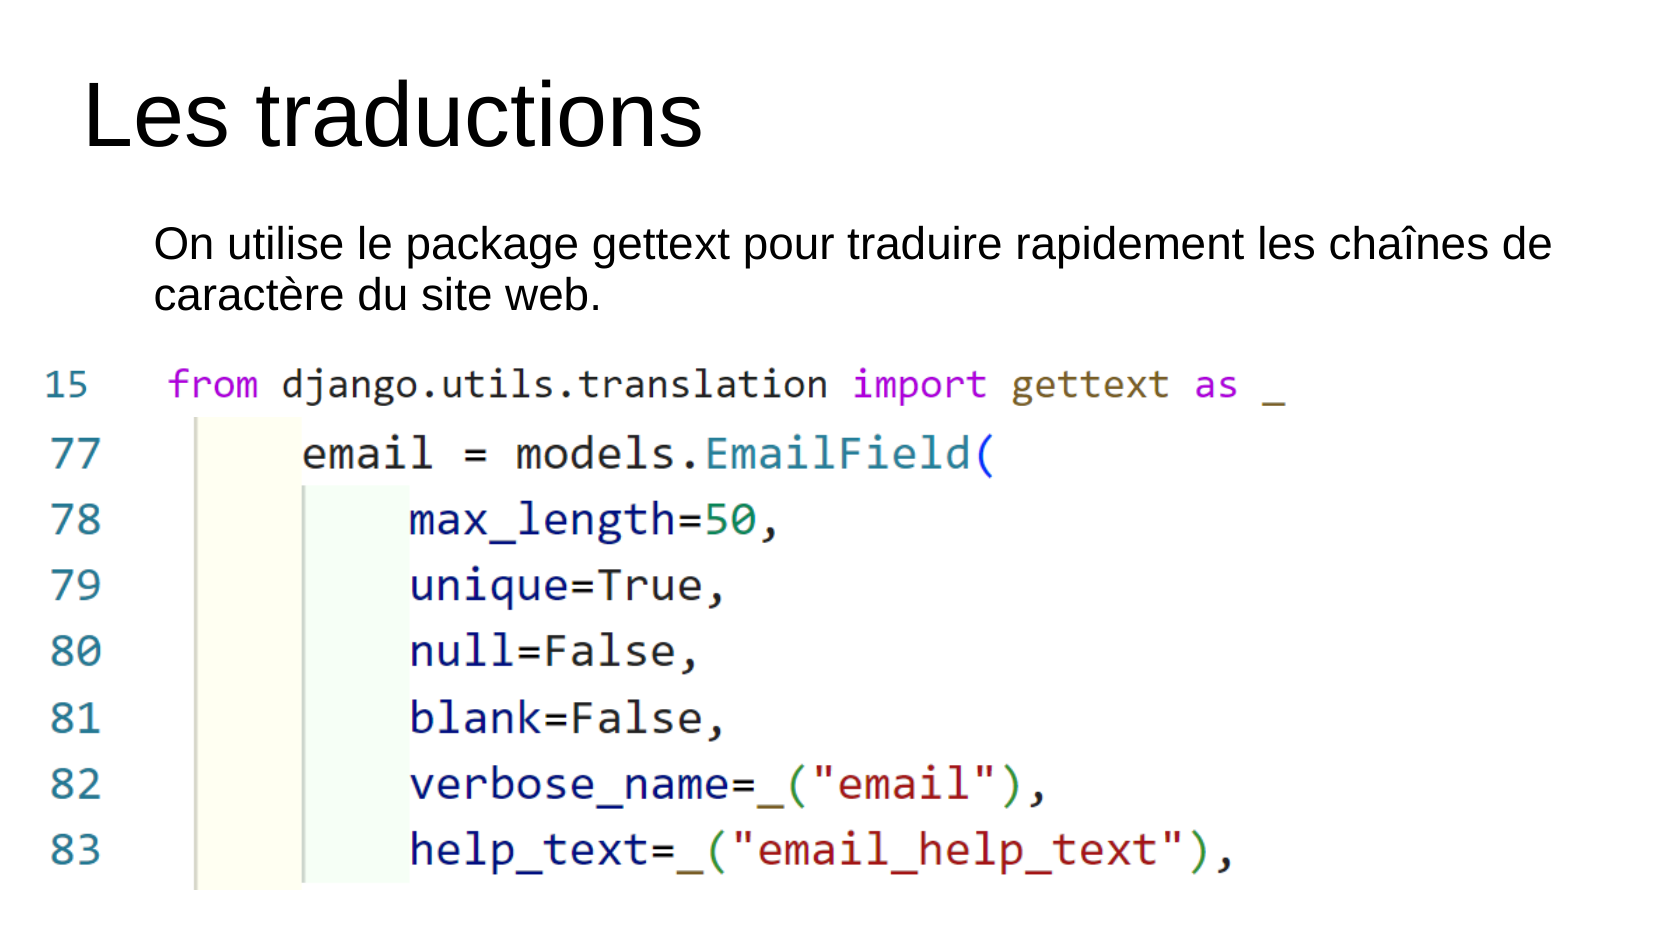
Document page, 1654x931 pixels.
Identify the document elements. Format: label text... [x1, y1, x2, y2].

picture [29, 354, 1300, 890]
list On utilise le package gettext pour traduire rapidement les chaînes de caractère du site web. [82, 217, 1571, 325]
title Les traductions [82, 37, 1571, 193]
